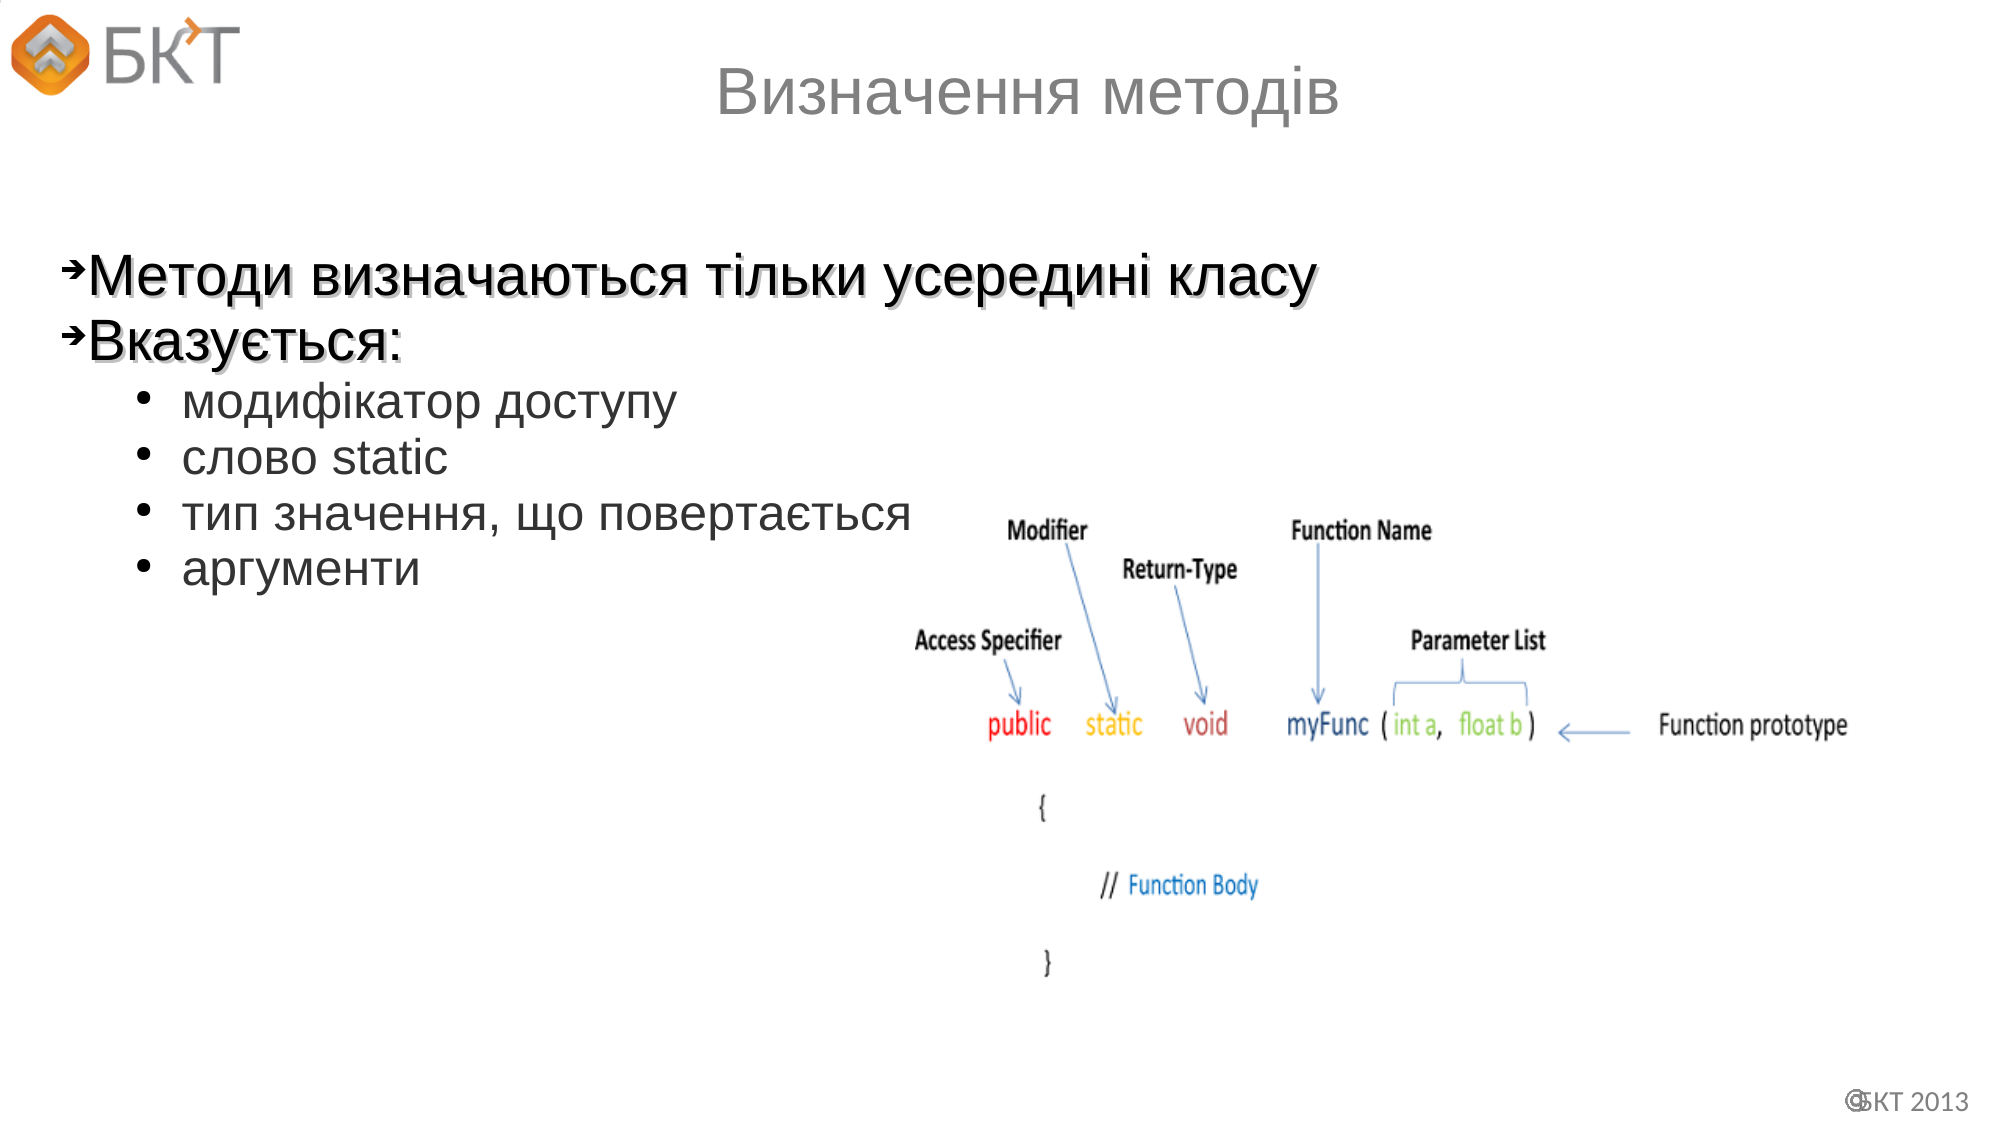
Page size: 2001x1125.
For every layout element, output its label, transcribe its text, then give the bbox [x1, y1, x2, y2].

picture [1845, 1084, 1867, 1116]
text_box Методи визначаються тільки усередині класу Вказується: модифікатор доступу слово static тип значення, що повертається аргументи [45, 236, 1475, 736]
picture [915, 449, 1853, 985]
picture [4, 9, 250, 97]
text_box Визначення методів [525, 40, 1532, 136]
